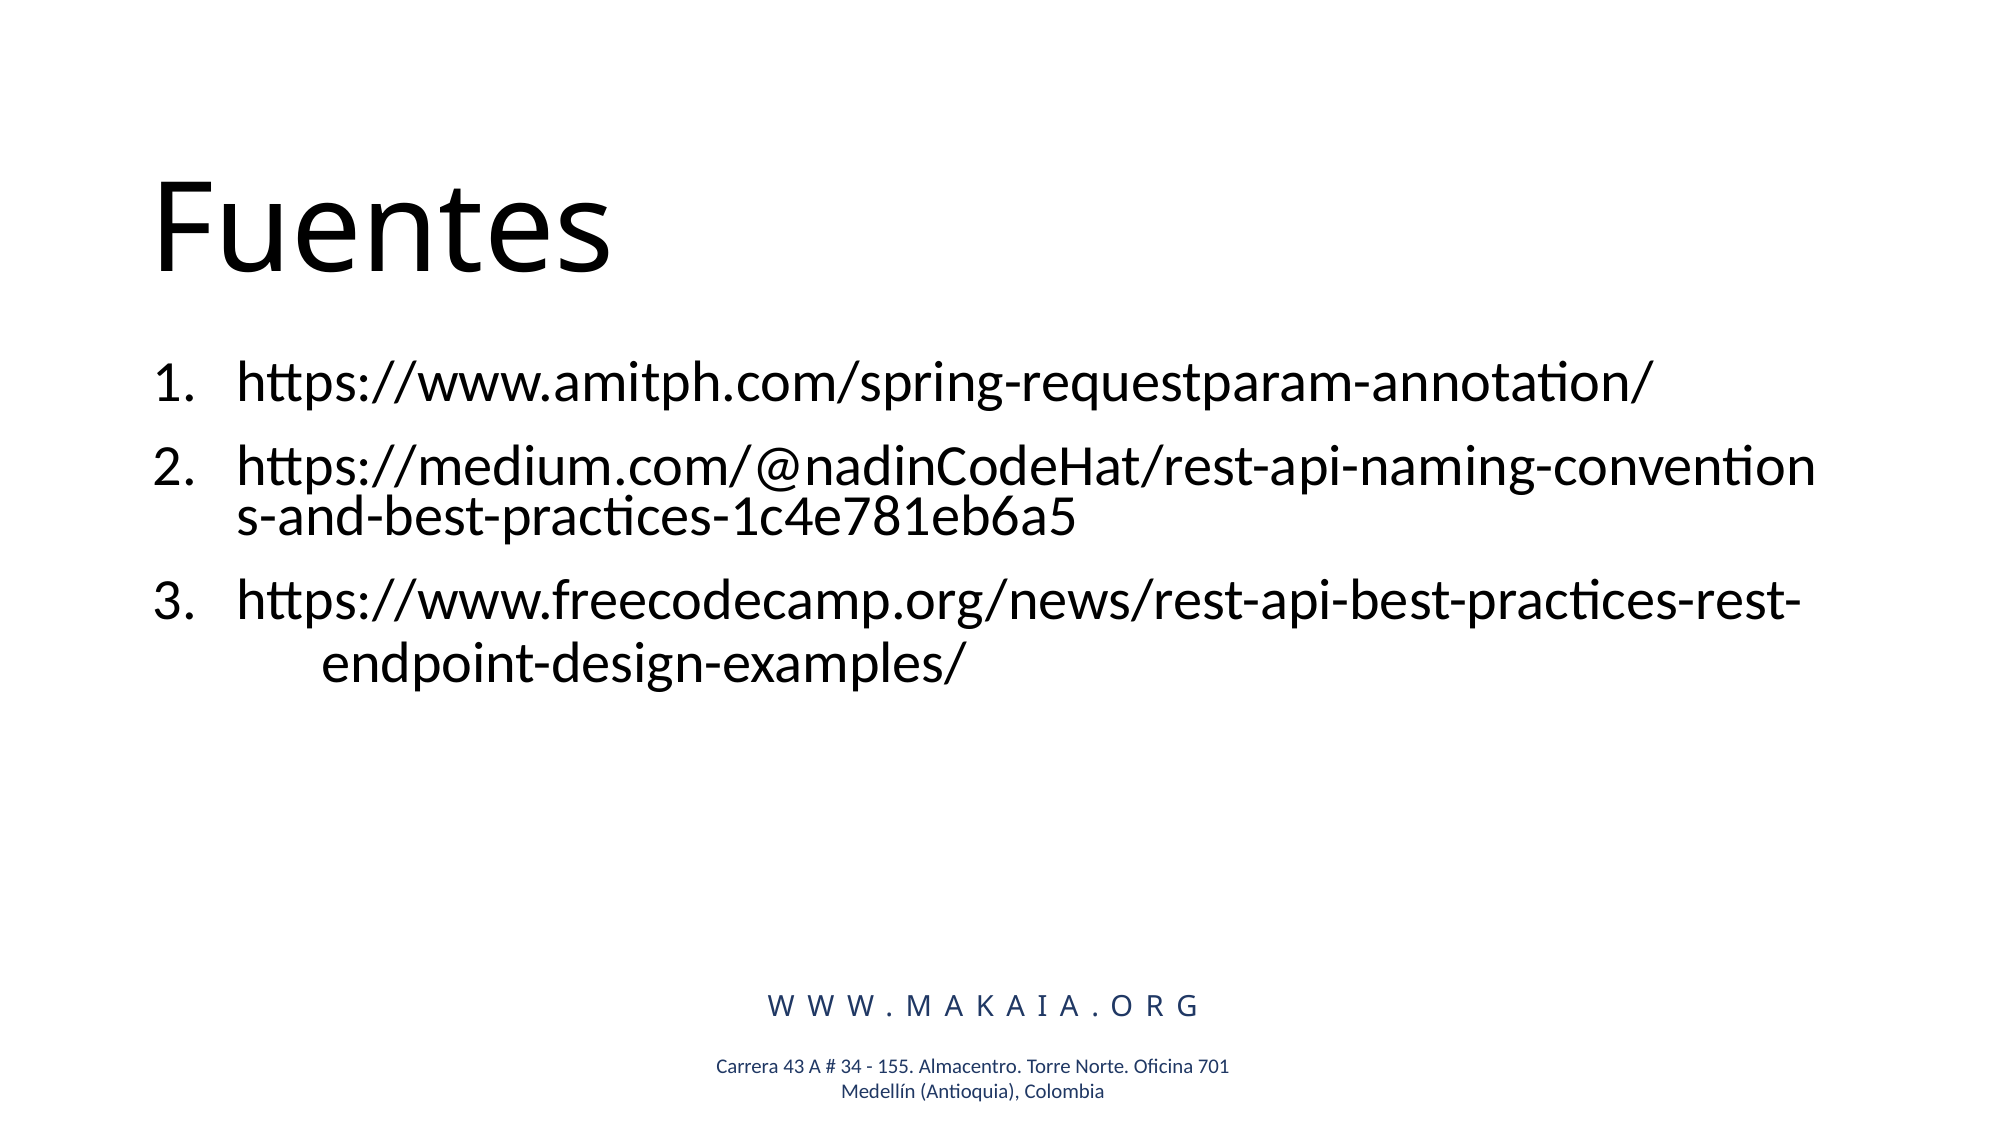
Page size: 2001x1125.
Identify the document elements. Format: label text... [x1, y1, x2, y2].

list https://www.amitph.com/spring-requestparam-annotation/ https://medium.com/@nadinCodeHat/rest-api-naming-conventions-and-best-practices-1c4e781eb6a5 https://www.freecodecamp.org/news/rest-api-best-practices-rest-endpoint-design-examples/ [137, 343, 1838, 973]
text_box Carrera 43 A # 34 - 155. Almacentro. Torre Norte. Oficina 701 Medellín (Antioquia), Colombia [425, 1045, 1521, 1111]
title Fuentes [134, 122, 1860, 341]
text_box WWW.MAKAIA.ORG [489, 980, 1477, 1031]
